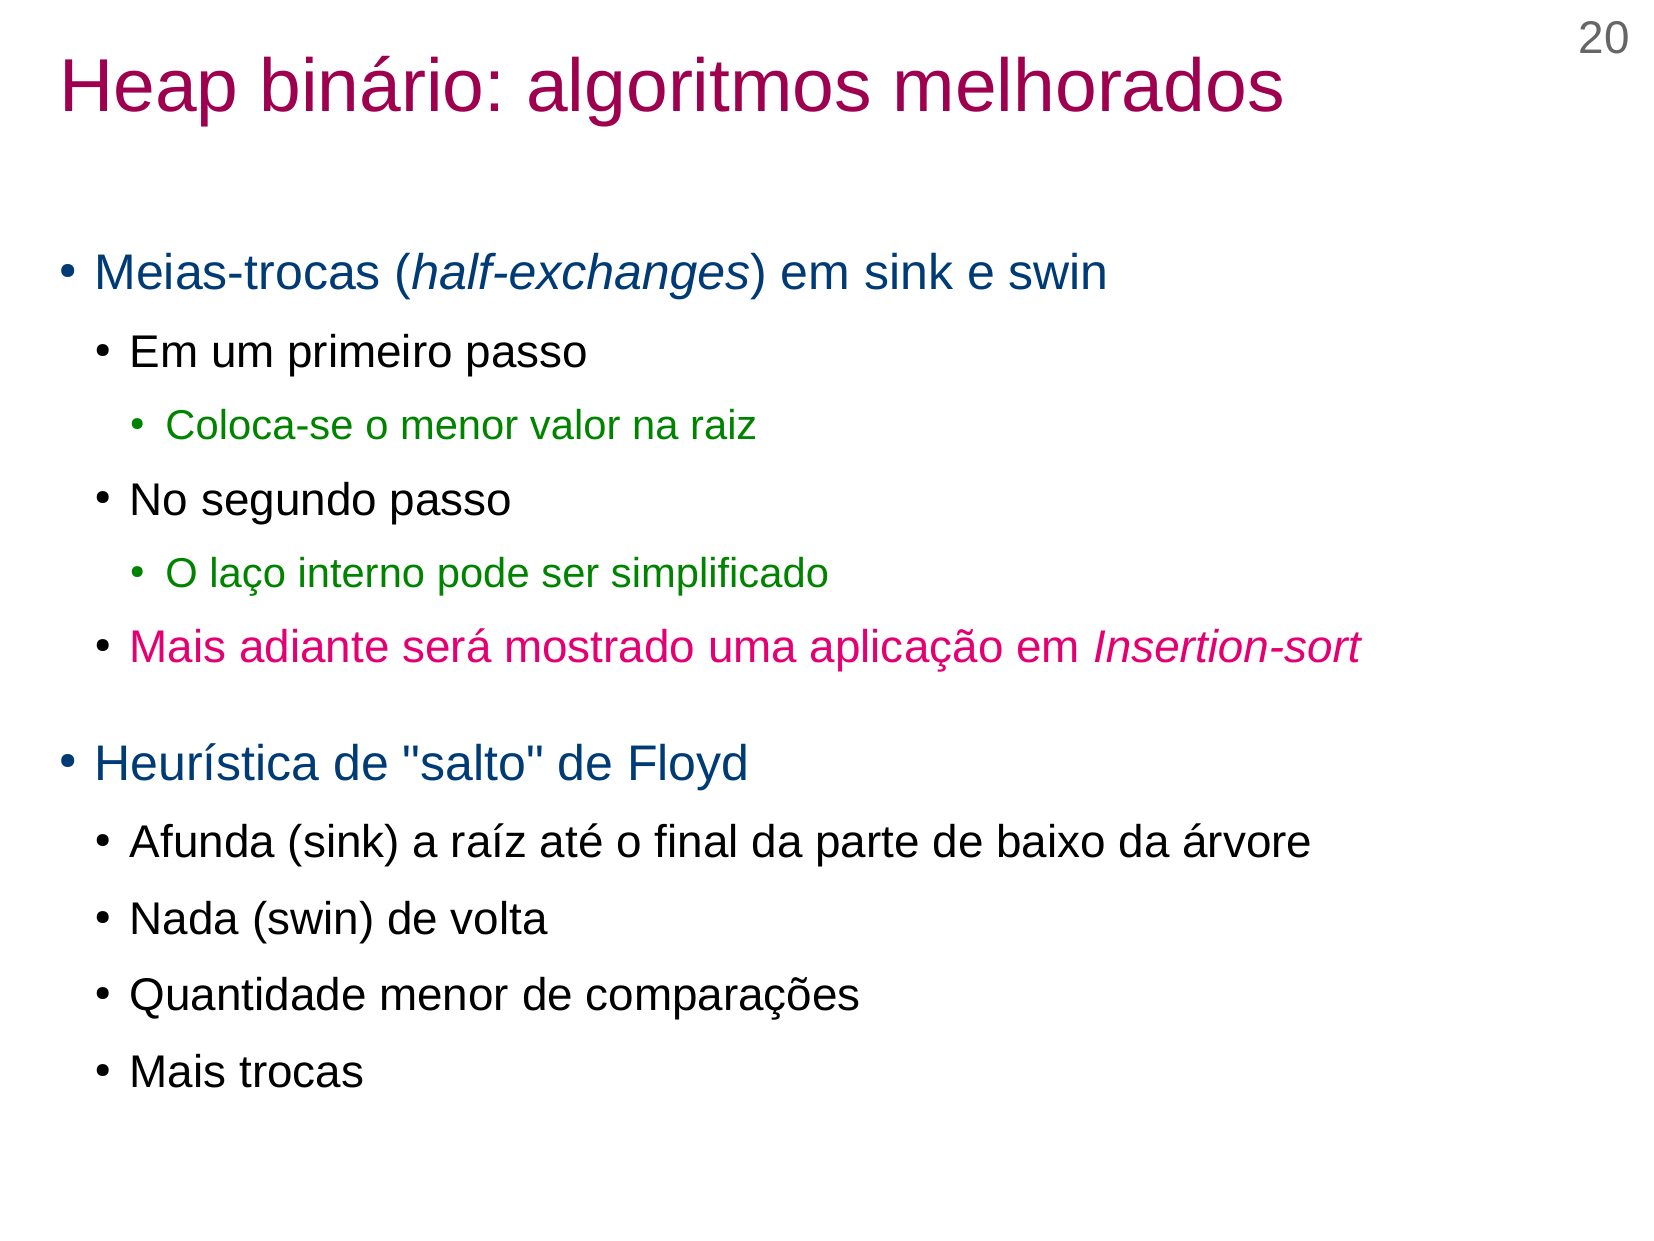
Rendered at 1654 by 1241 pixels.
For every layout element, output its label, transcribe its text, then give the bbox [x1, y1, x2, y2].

title Heap binário: algoritmos melhorados [59, 29, 1595, 148]
list Meias-trocas (half-exchanges) em sink e swin Em um primeiro passo Coloca-se o menor valor na raiz No segundo passo O laço interno pode ser simplificado Mais adiante será mostrado uma aplicação em Insertion-sort Heurística de "salto" de Floyd Afunda (sink) a raíz até o final da parte de baixo da árvore Nada (swin) de volta Quantidade menor de comparações Mais trocas [59, 236, 1595, 1211]
